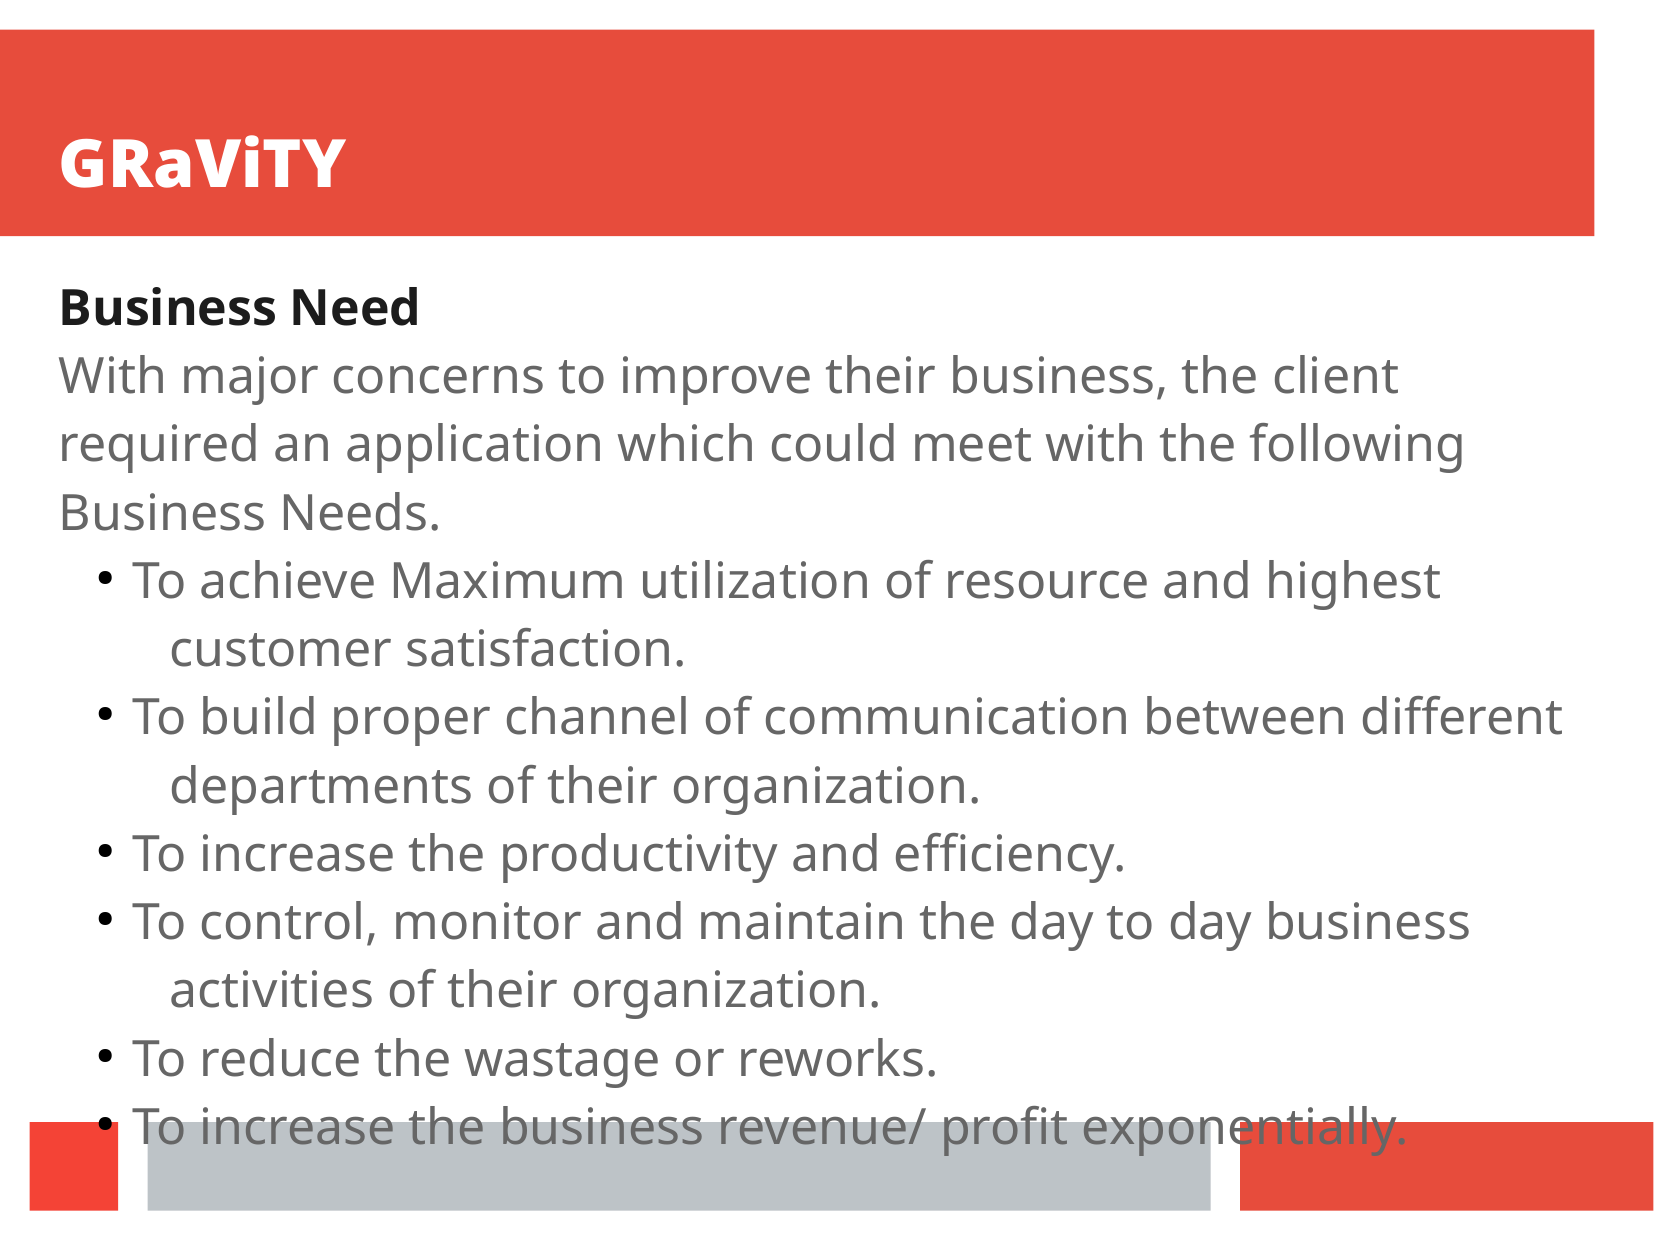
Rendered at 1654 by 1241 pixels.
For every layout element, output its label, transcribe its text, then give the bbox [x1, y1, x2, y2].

subtitle Business Need With major concerns to improve their business, the client required an application which could meet with the following Business Needs. To achieve Maximum utilization of resource and highest customer satisfaction. To build proper channel of communication between different departments of their organization. To increase the productivity and efficiency. To control, monitor and maintain the day to day business activities of their organization. To reduce the wastage or reworks. To increase the business revenue/ profit exponentially. [59, 271, 1565, 1093]
title GRaViTY [59, 59, 1595, 207]
